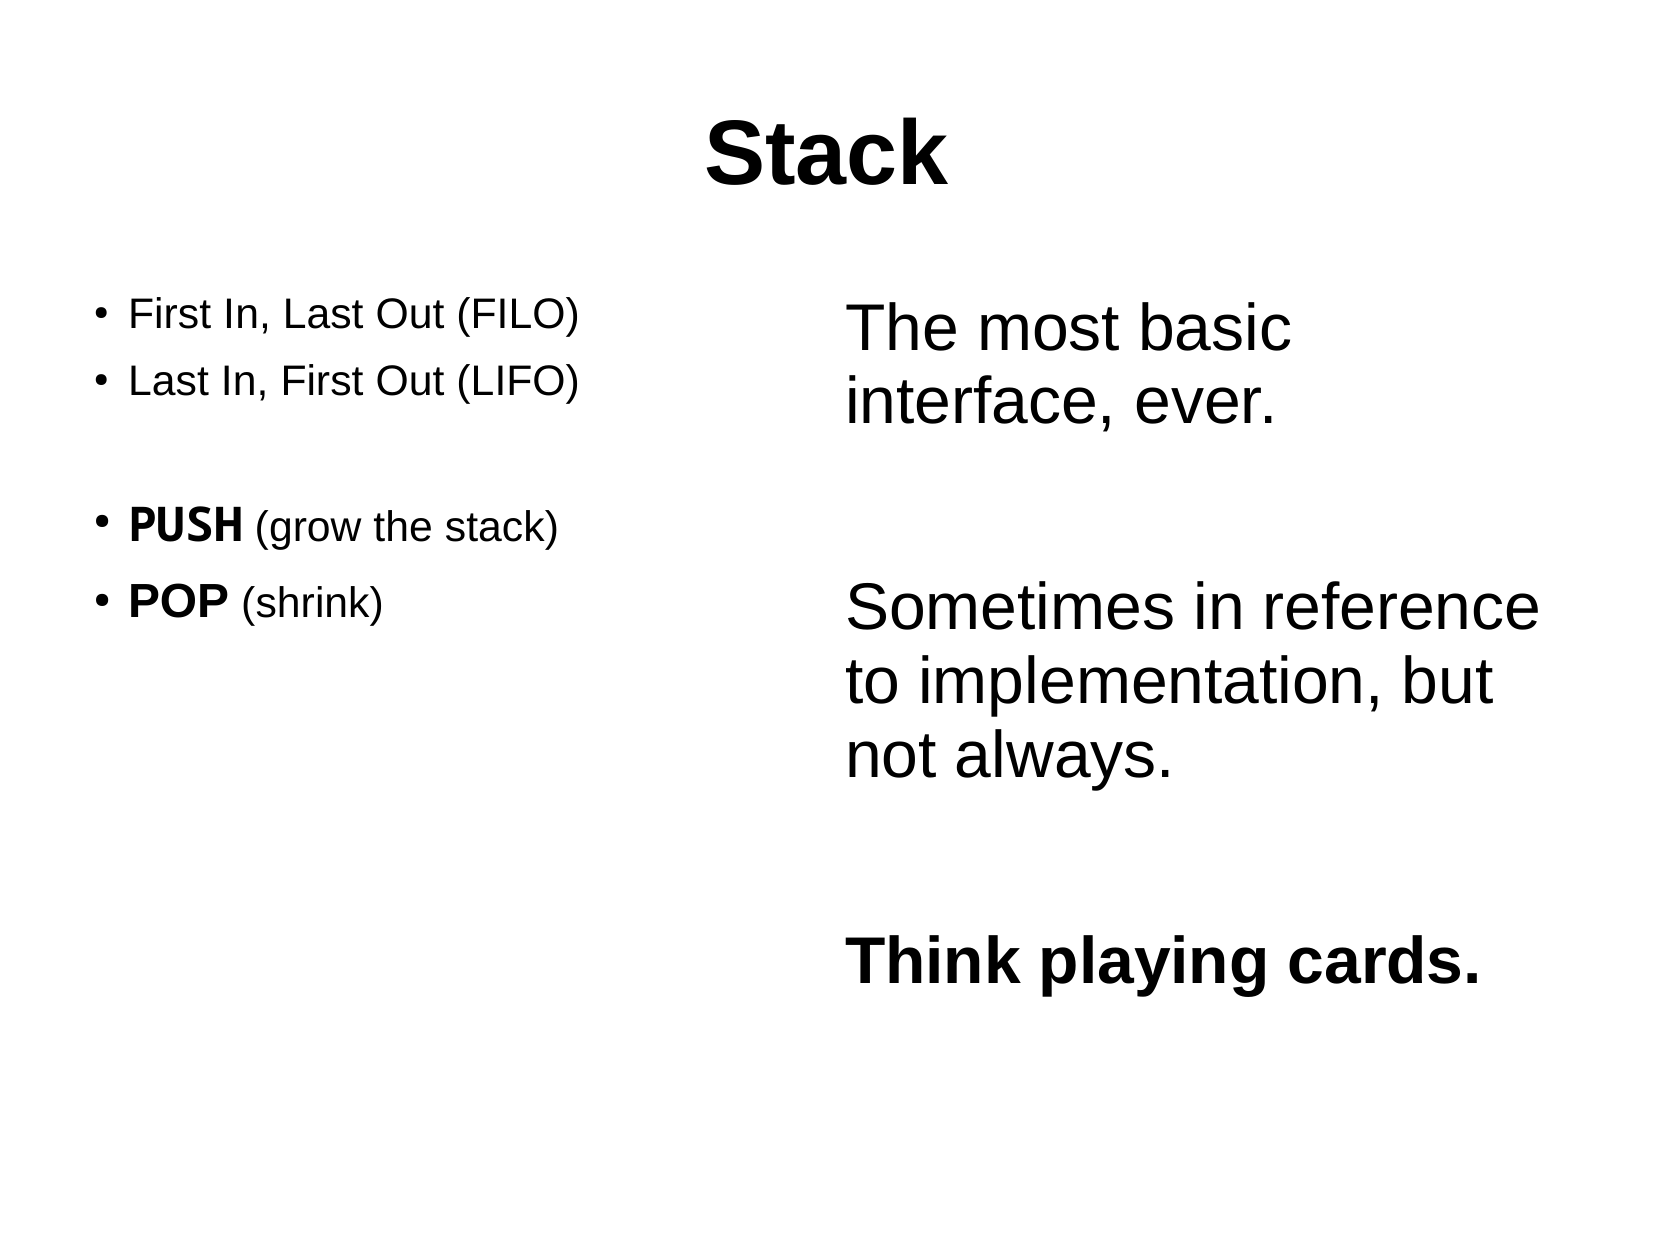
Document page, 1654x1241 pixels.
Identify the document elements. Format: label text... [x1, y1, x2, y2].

list First In, Last Out (FILO) Last In, First Out (LIFO) PUSH (grow the stack) POP (shrink) [82, 290, 809, 634]
title Stack [82, 49, 1571, 257]
list The most basic interface, ever. Sometimes in reference to implementation, but not always. Think playing cards. [845, 290, 1572, 1006]
